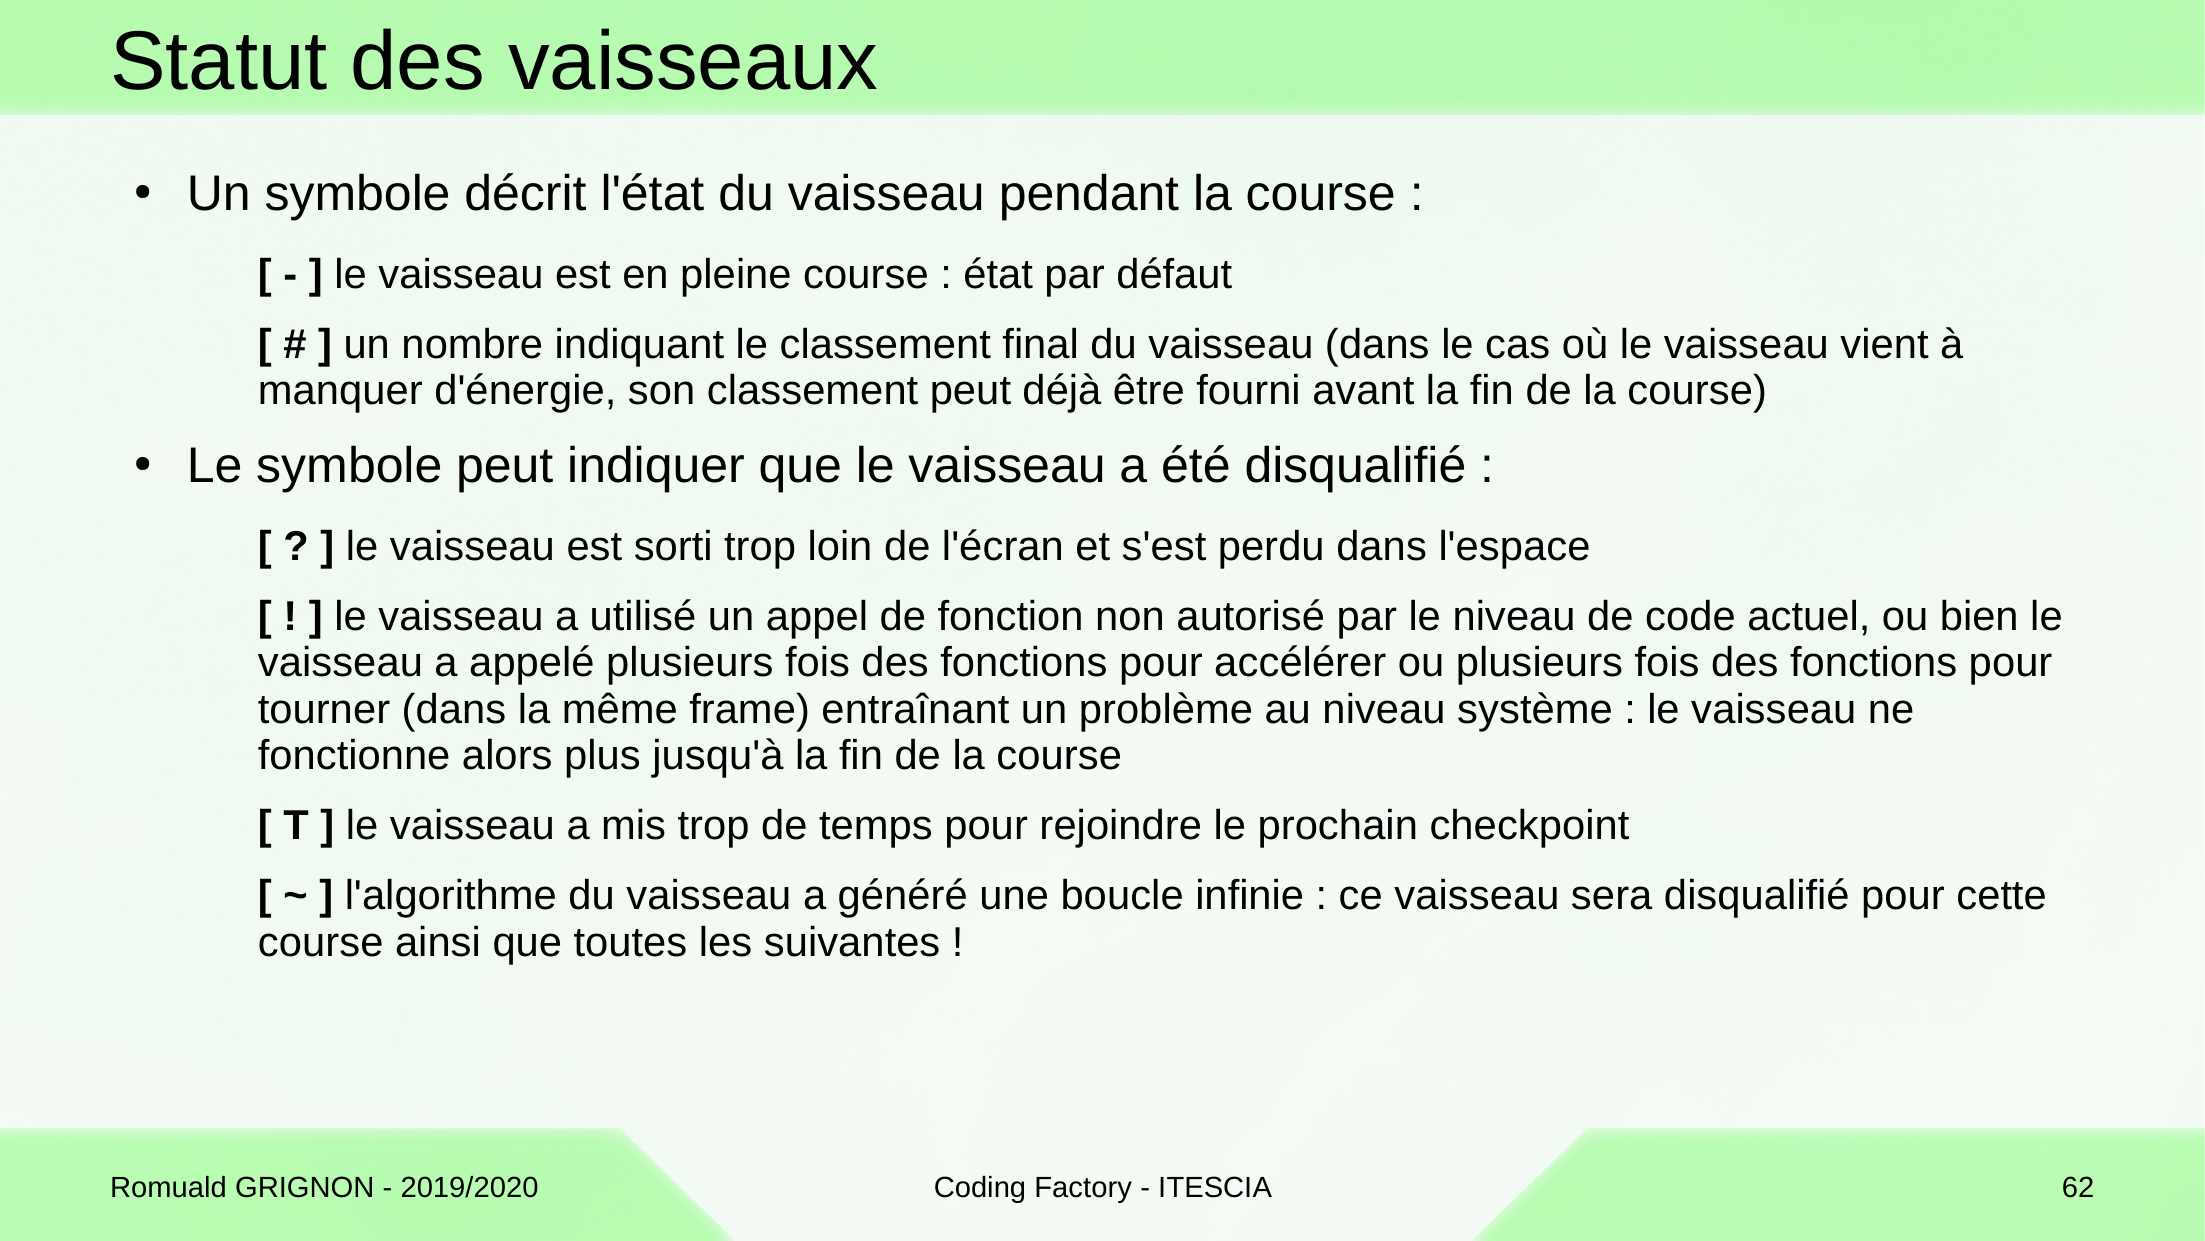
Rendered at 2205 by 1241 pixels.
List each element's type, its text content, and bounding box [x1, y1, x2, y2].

list Un symbole décrit l'état du vaisseau pendant la course : [ - ] le vaisseau est en pleine course : état par défaut [ # ] un nombre indiquant le classement final du vaisseau (dans le cas où le vaisseau vient à manquer d'énergie, son classement peut déjà être fourni avant la fin de la course) Le symbole peut indiquer que le vaisseau a été disqualifié : [ ? ] le vaisseau est sorti trop loin de l'écran et s'est perdu dans l'espace [ ! ] le vaisseau a utilisé un appel de fonction non autorisé par le niveau de code actuel, ou bien le vaisseau a appelé plusieurs fois des fonctions pour accélérer ou plusieurs fois des fonctions pour tourner (dans la même frame) entraînant un problème au niveau système : le vaisseau ne fonctionne alors plus jusqu'à la fin de la course [ T ] le vaisseau a mis trop de temps pour rejoindre le prochain checkpoint [ ~ ] l'algorithme du vaisseau a généré une boucle infinie : ce vaisseau sera disqualifié pour cette course ainsi que toutes les suivantes ! [116, 236, 2101, 1045]
title Statut des vaisseaux [110, 49, 2095, 257]
picture [0, 0, 2205, 1241]
